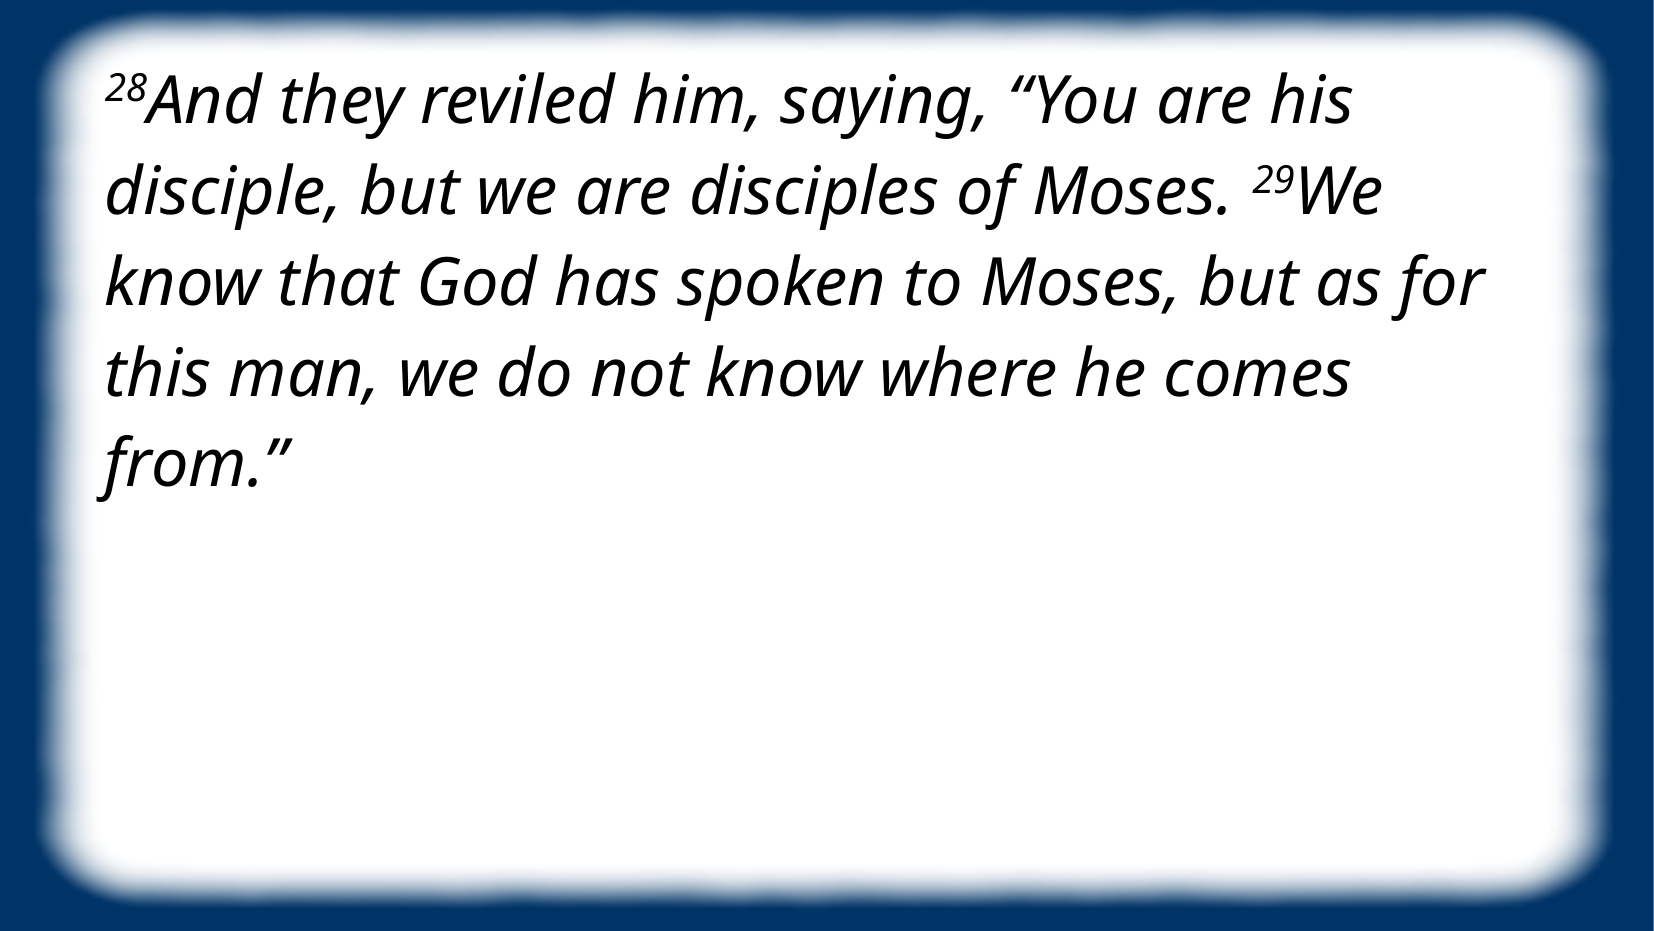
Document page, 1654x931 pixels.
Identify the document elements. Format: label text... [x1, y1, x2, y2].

text_box 28And they reviled him, saying, “You are his disciple, but we are disciples of Moses. 29We know that God has spoken to Moses, but as for this man, we do not know where he comes from.” [90, 45, 1561, 504]
picture [0, 0, 1654, 931]
